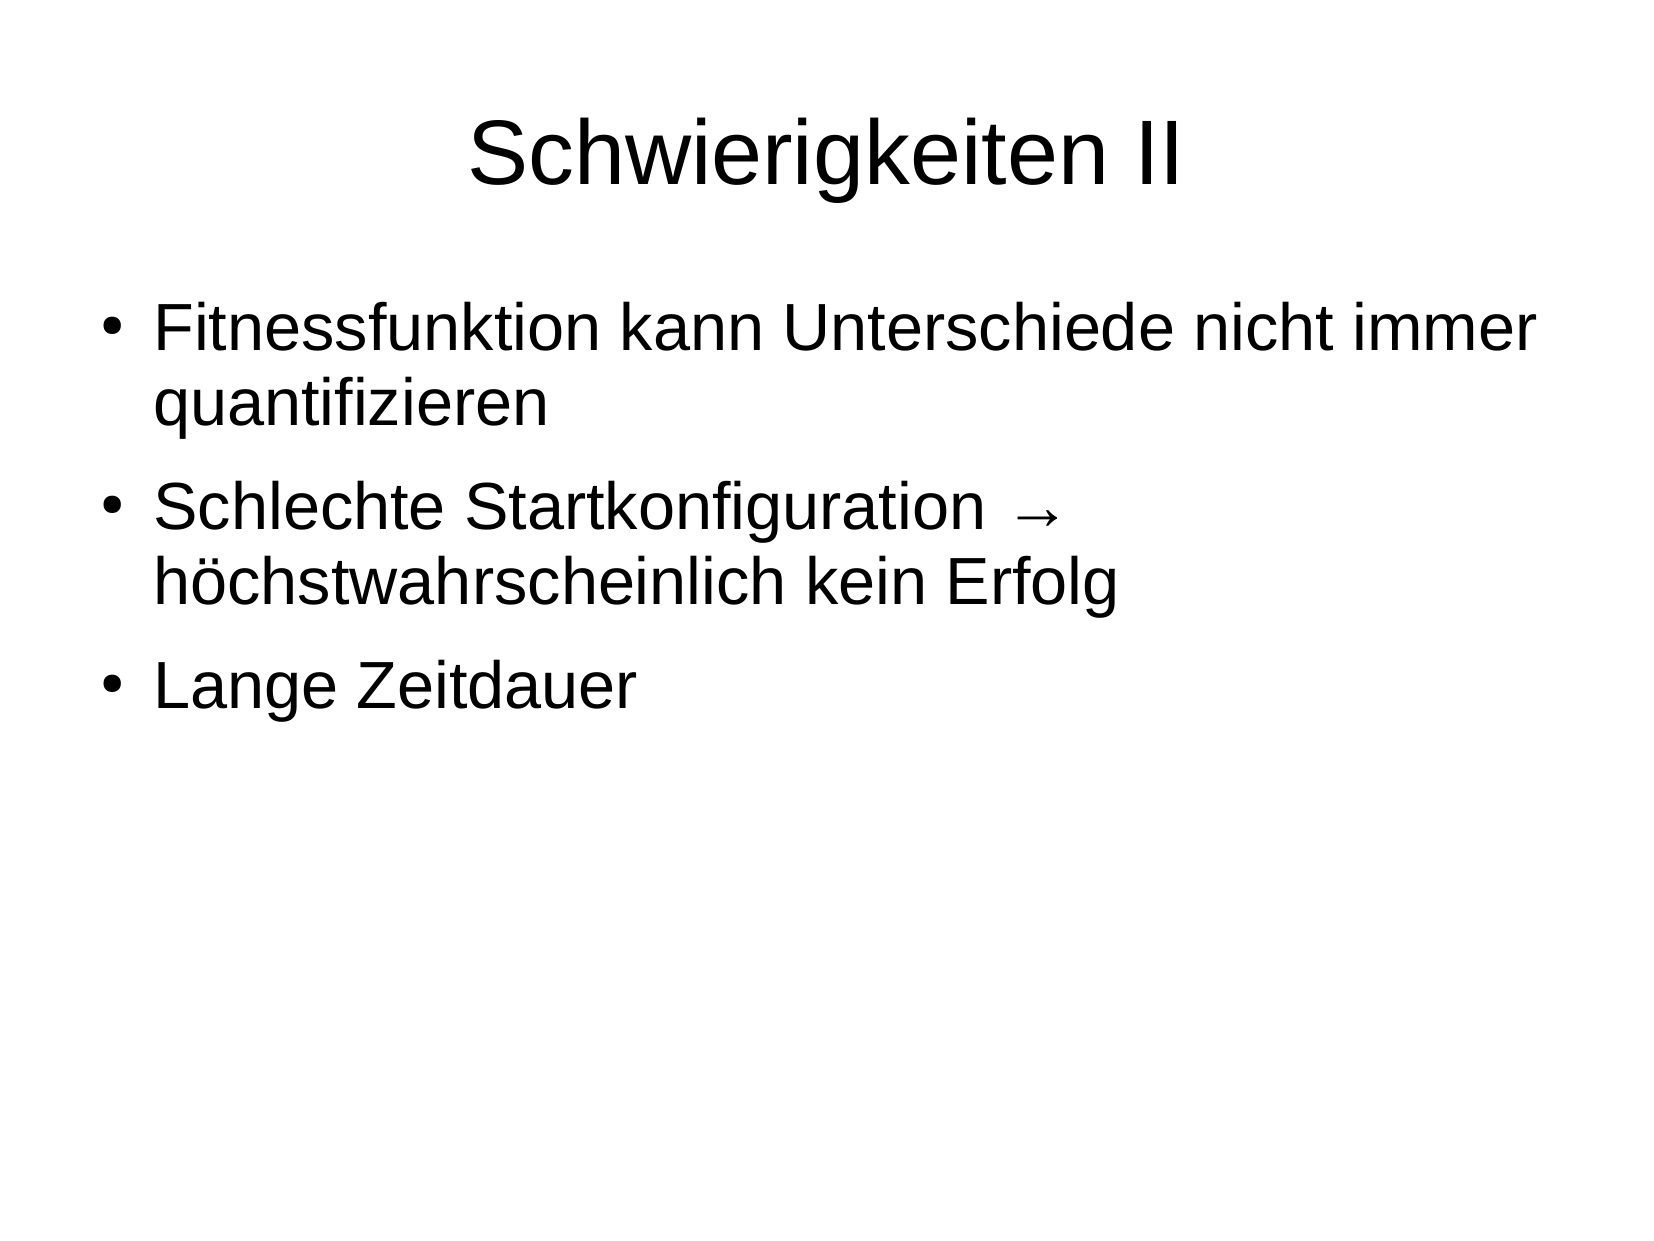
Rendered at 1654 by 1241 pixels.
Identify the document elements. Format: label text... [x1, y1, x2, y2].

list Fitnessfunktion kann Unterschiede nicht immer quantifizieren Schlechte Startkonfiguration → höchstwahrscheinlich kein Erfolg Lange Zeitdauer [82, 290, 1571, 1010]
title Schwierigkeiten II [82, 49, 1571, 257]
